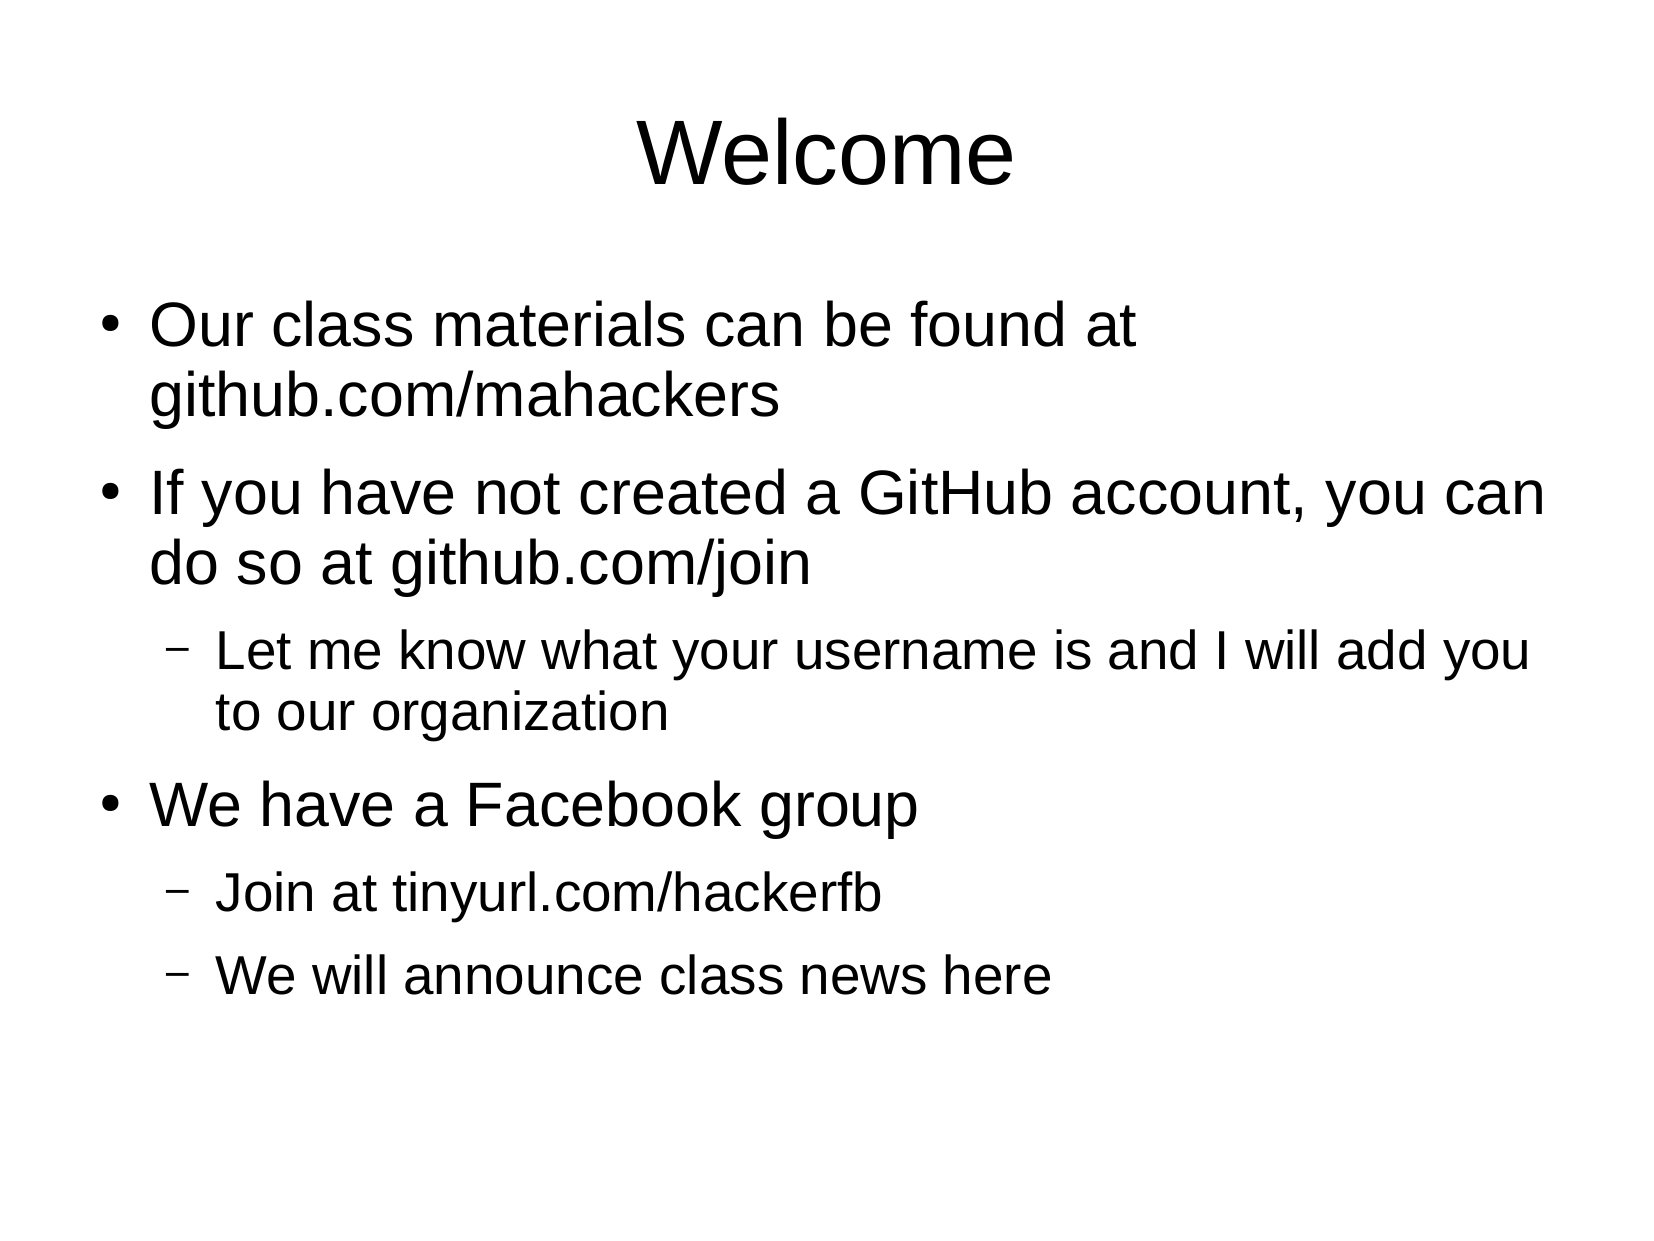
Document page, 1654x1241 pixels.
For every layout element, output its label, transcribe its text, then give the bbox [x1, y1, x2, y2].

title Welcome [82, 49, 1571, 257]
list Our class materials can be found at github.com/mahackers If you have not created a GitHub account, you can do so at github.com/join Let me know what your username is and I will add you to our organization We have a Facebook group Join at tinyurl.com/hackerfb We will announce class news here [82, 290, 1571, 1010]
